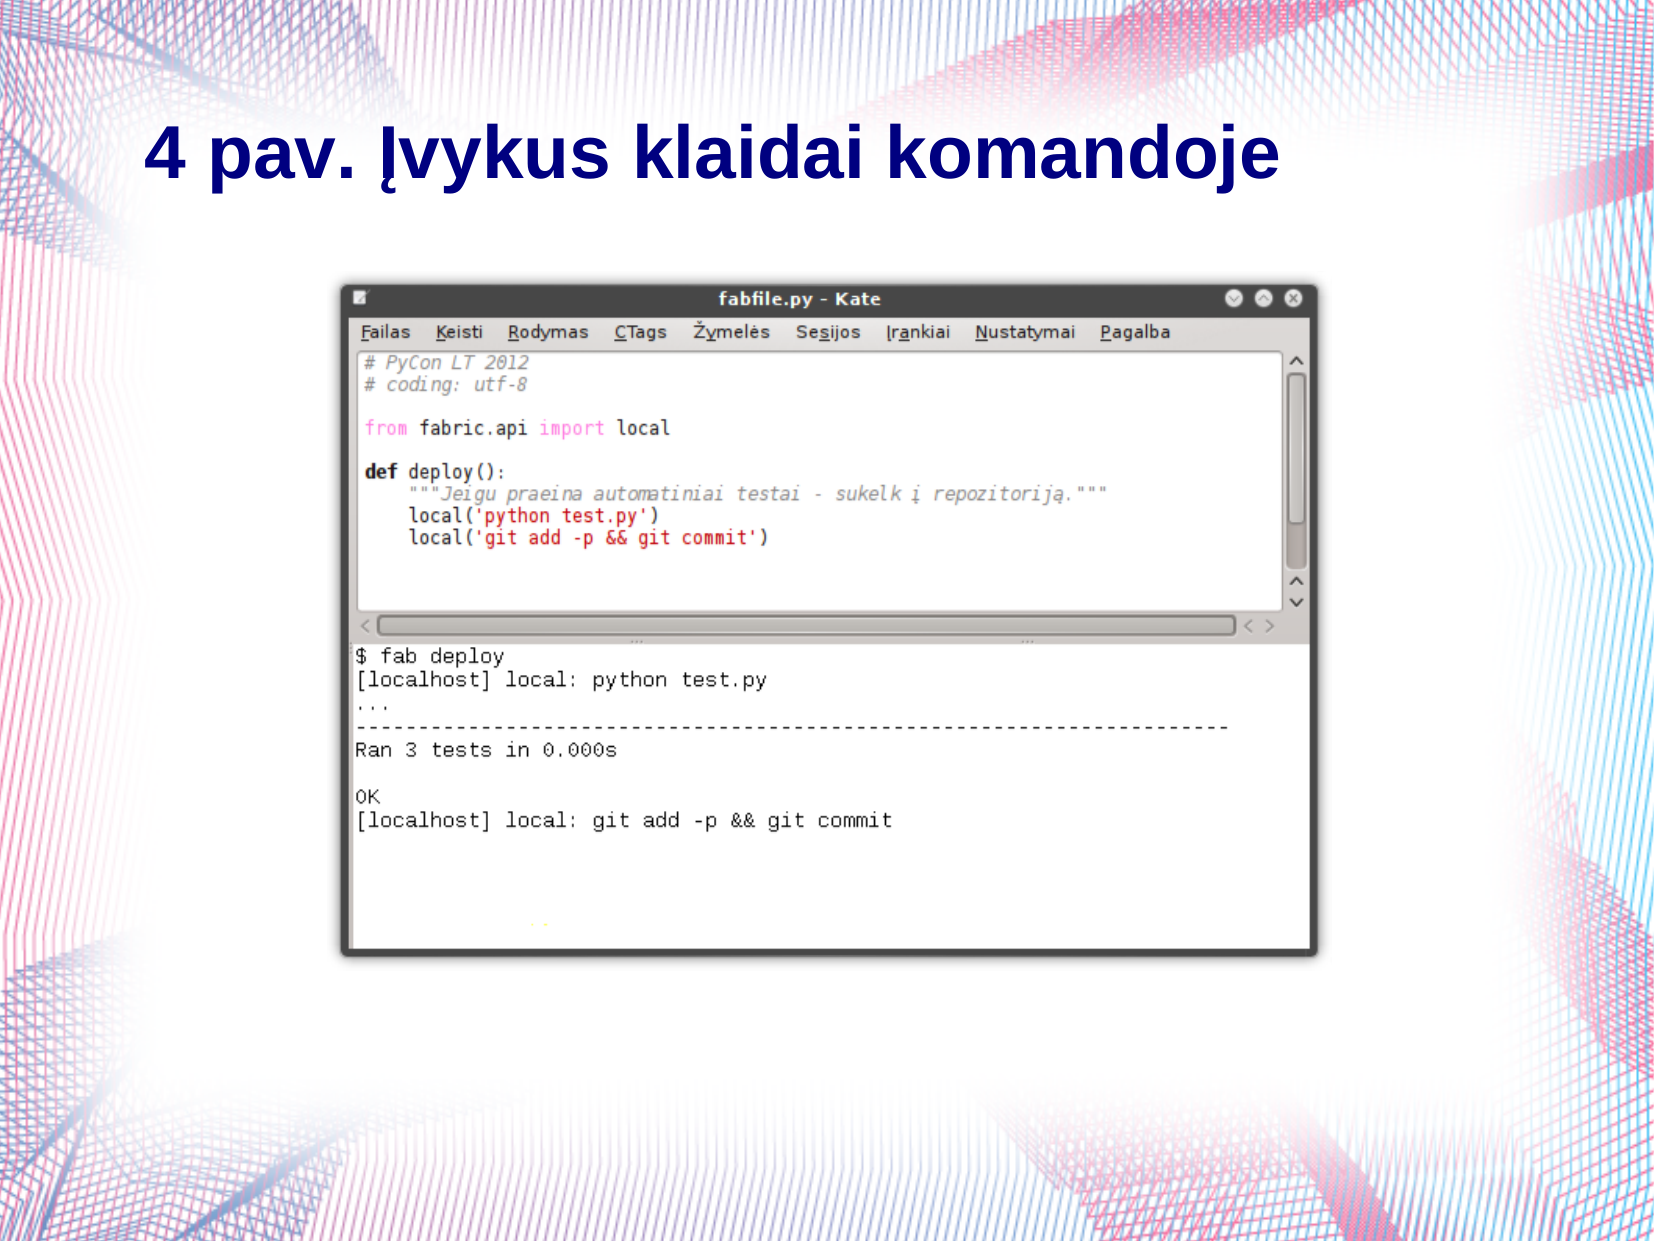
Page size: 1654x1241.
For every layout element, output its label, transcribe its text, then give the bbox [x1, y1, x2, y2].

title 4 pav. Įvykus klaidai komandoje [82, 49, 1571, 257]
picture [0, 0, 1654, 1241]
